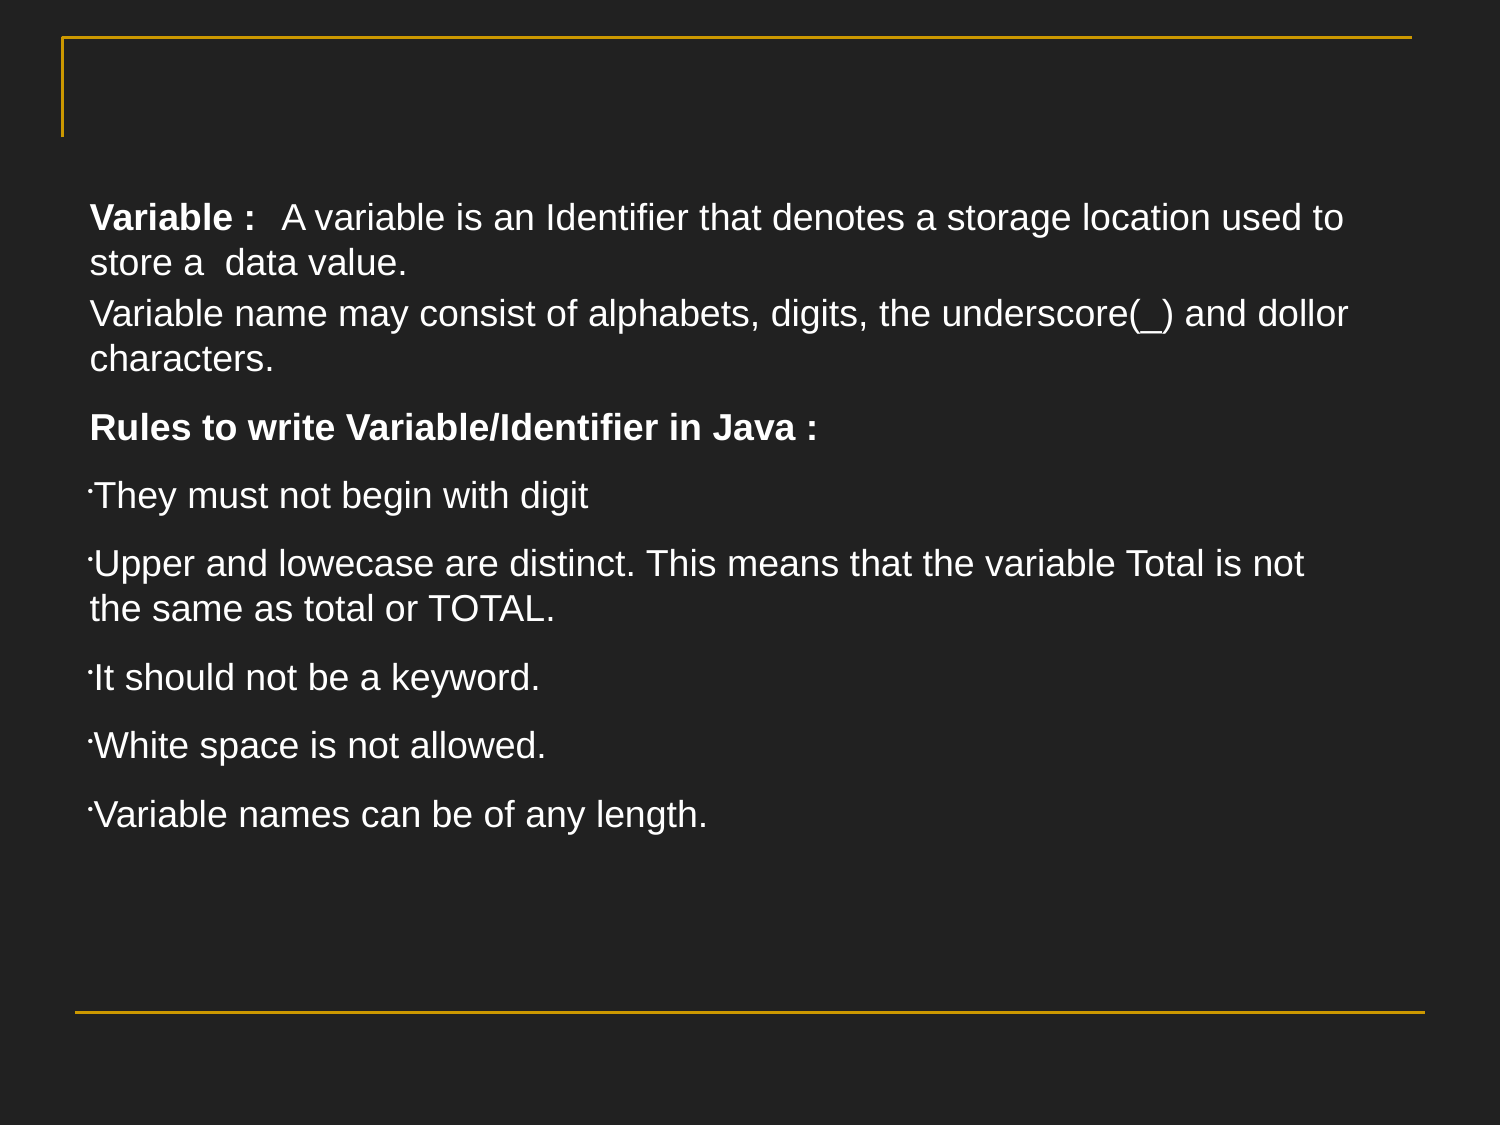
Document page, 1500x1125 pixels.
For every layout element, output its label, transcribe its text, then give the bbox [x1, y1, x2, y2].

text_box Variable : A variable is an Identifier that denotes a storage location used to store a data value. Variable name may consist of alphabets, digits, the underscore(_) and dollor characters. Rules to write Variable/Identifier in Java : They must not begin with digit Upper and lowecase are distinct. This means that the variable Total is not the same as total or TOTAL. It should not be a keyword. White space is not allowed. Variable names can be of any length. [87, 190, 1413, 835]
